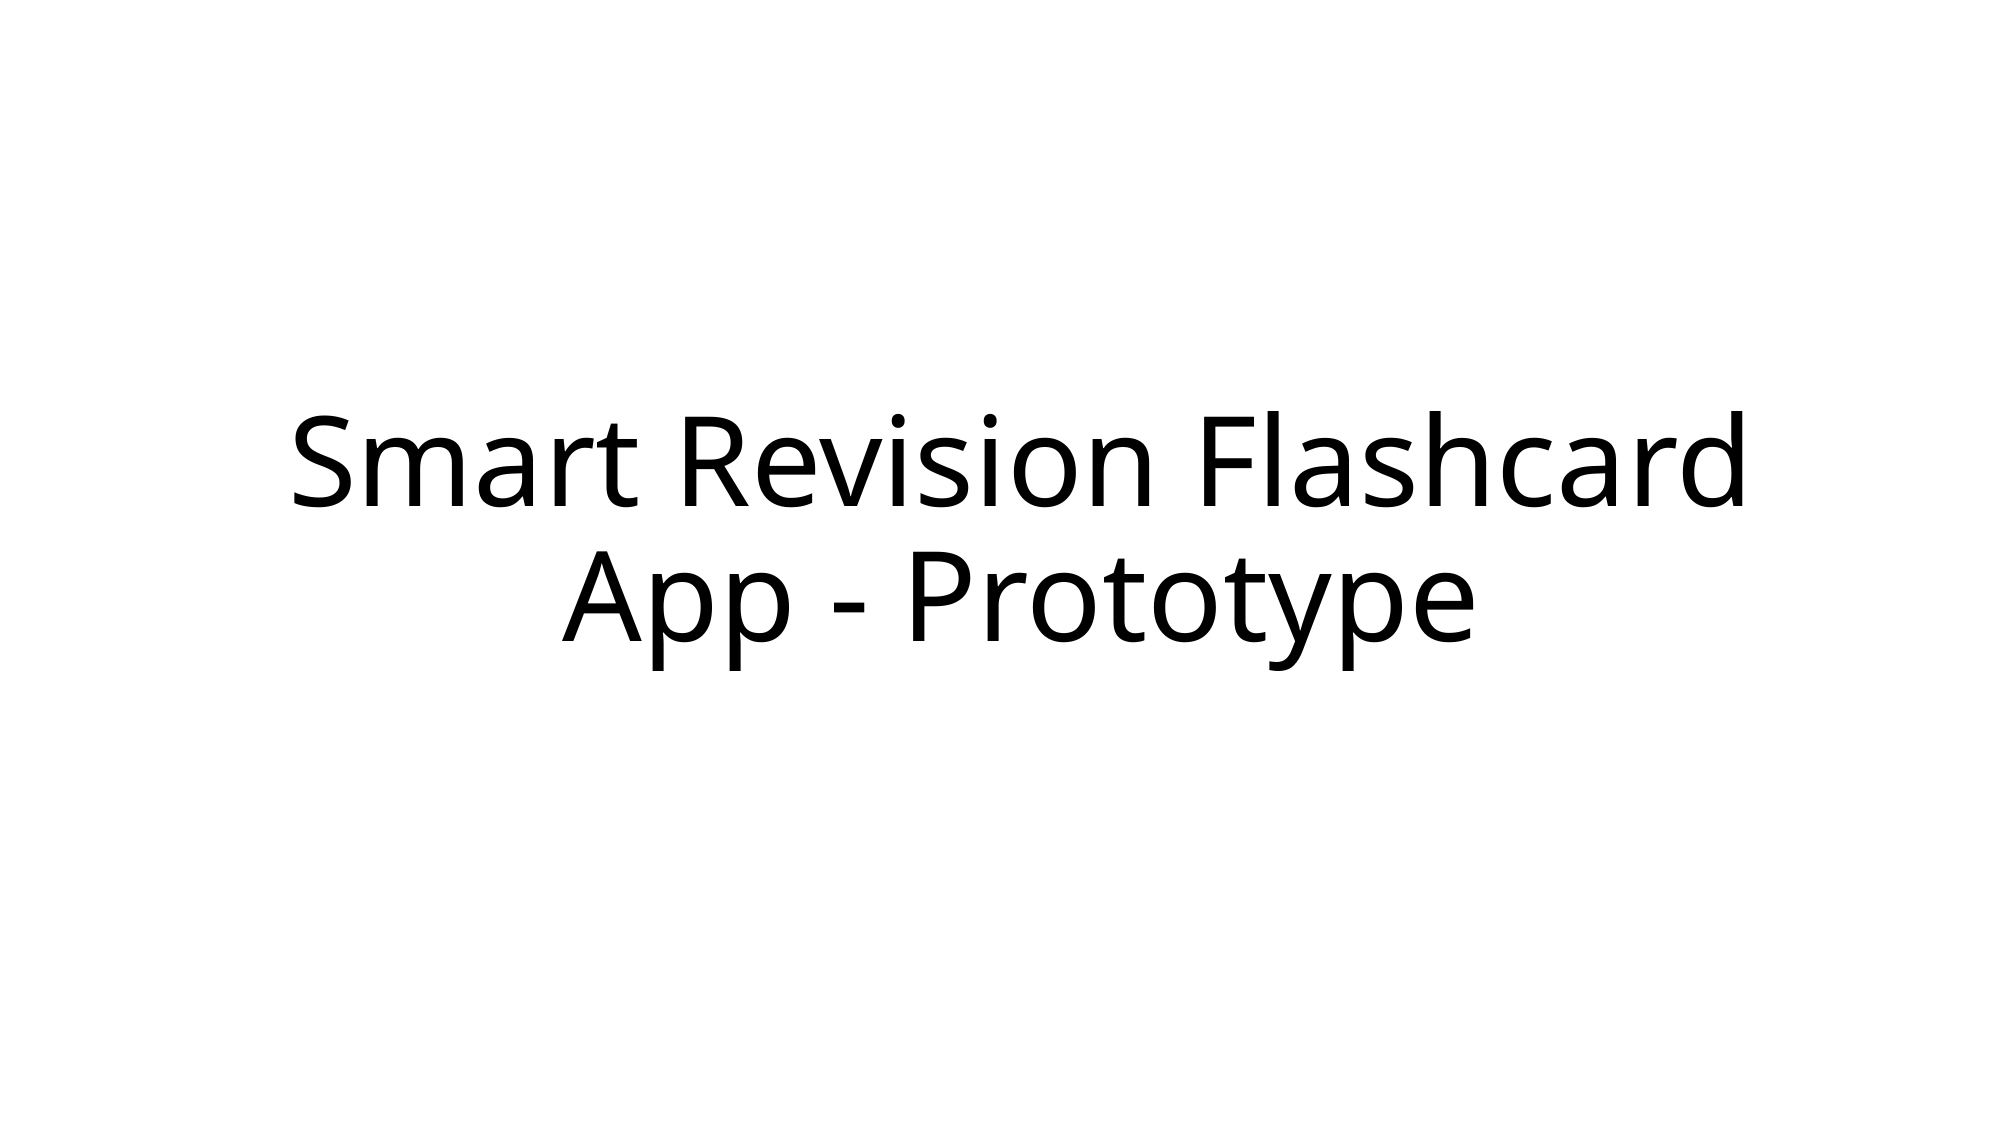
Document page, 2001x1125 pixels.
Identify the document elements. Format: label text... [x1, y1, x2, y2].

title Smart Revision Flashcard App - Prototype [271, 284, 1772, 676]
